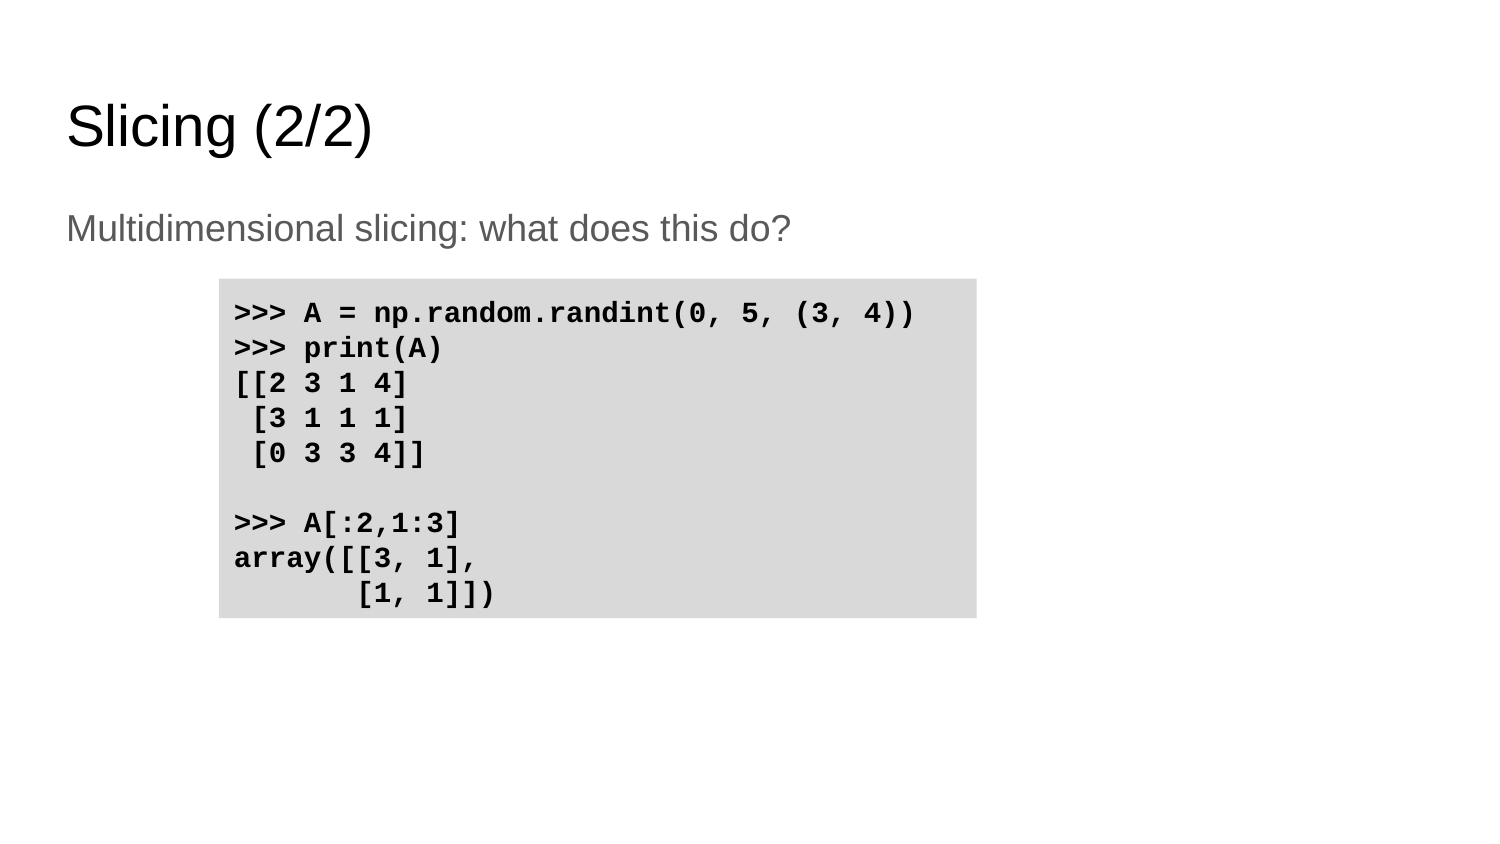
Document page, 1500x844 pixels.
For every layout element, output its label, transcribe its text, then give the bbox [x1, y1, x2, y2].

list Multidimensional slicing: what does this do? [51, 189, 1449, 721]
text_box >>> A = np.random.randint(0, 5, (3, 4)) >>> print(A) [[2 3 1 4] [3 1 1 1] [0 3 3 4]] >>> A[:2,1:3] array([[3, 1], [1, 1]]) [218, 278, 977, 619]
title Slicing (2/2) [51, 72, 1449, 167]
